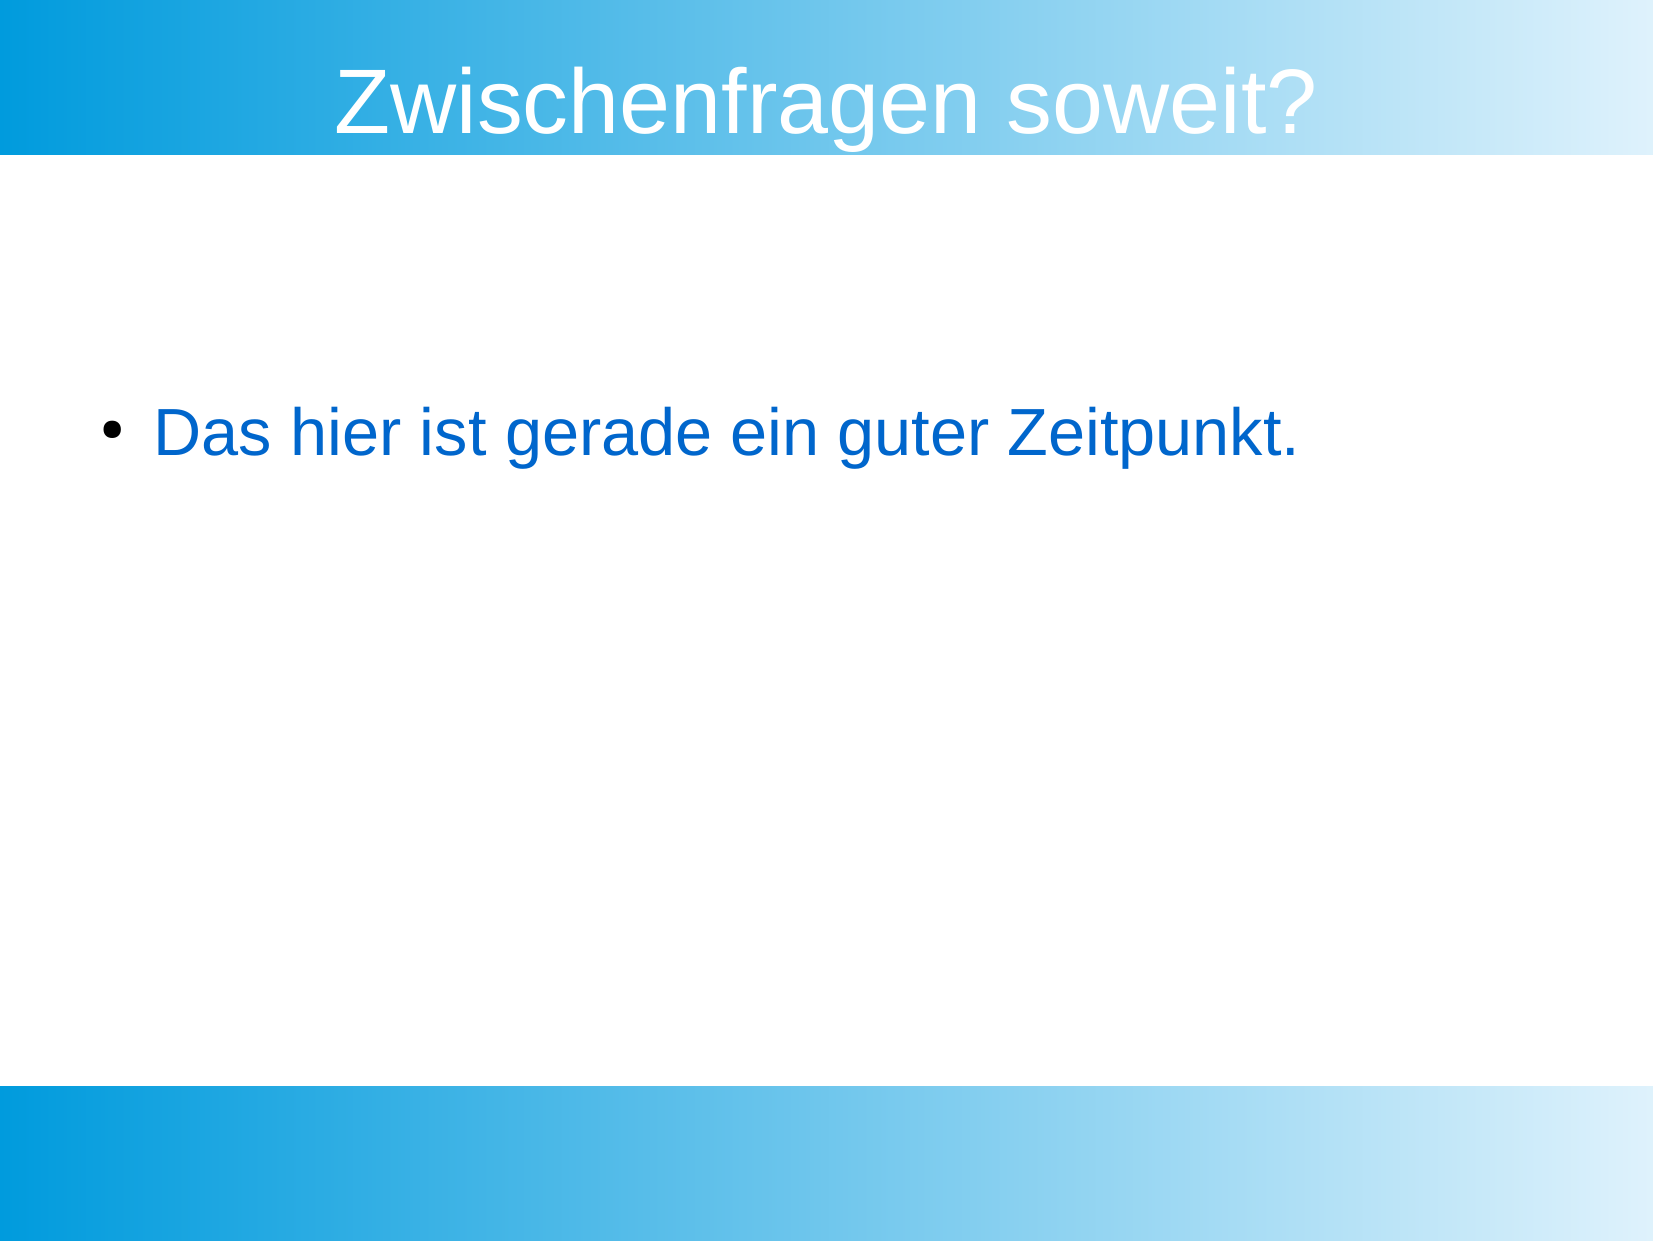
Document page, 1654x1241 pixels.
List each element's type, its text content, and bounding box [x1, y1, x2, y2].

list Das hier ist gerade ein guter Zeitpunkt. [82, 290, 1571, 1010]
title Zwischenfragen soweit? [82, 49, 1571, 155]
